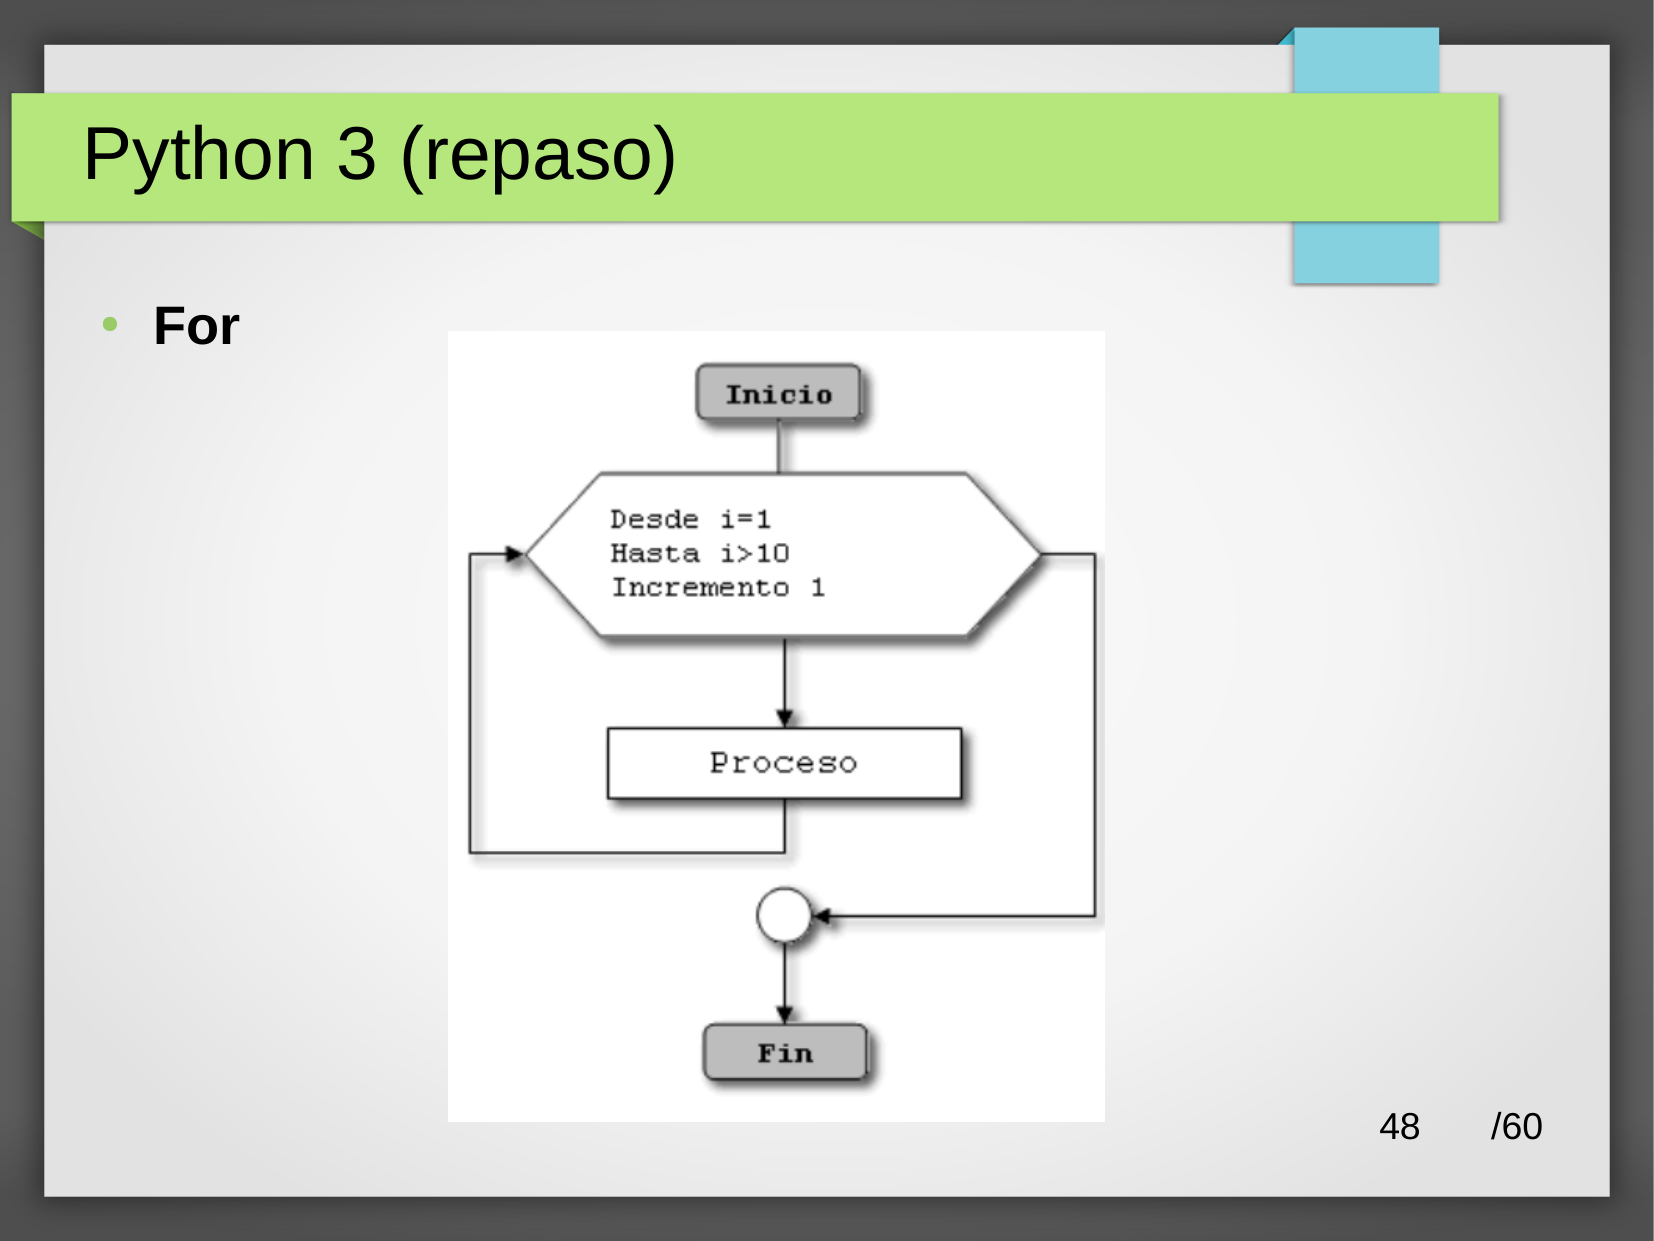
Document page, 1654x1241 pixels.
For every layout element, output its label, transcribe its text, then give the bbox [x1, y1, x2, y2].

text_box <número> [1364, 1098, 1476, 1169]
text_box /60 [1476, 1098, 1644, 1169]
title Python 3 (repaso) [82, 94, 1264, 213]
list For [82, 295, 1571, 1015]
picture [0, 0, 1654, 1241]
